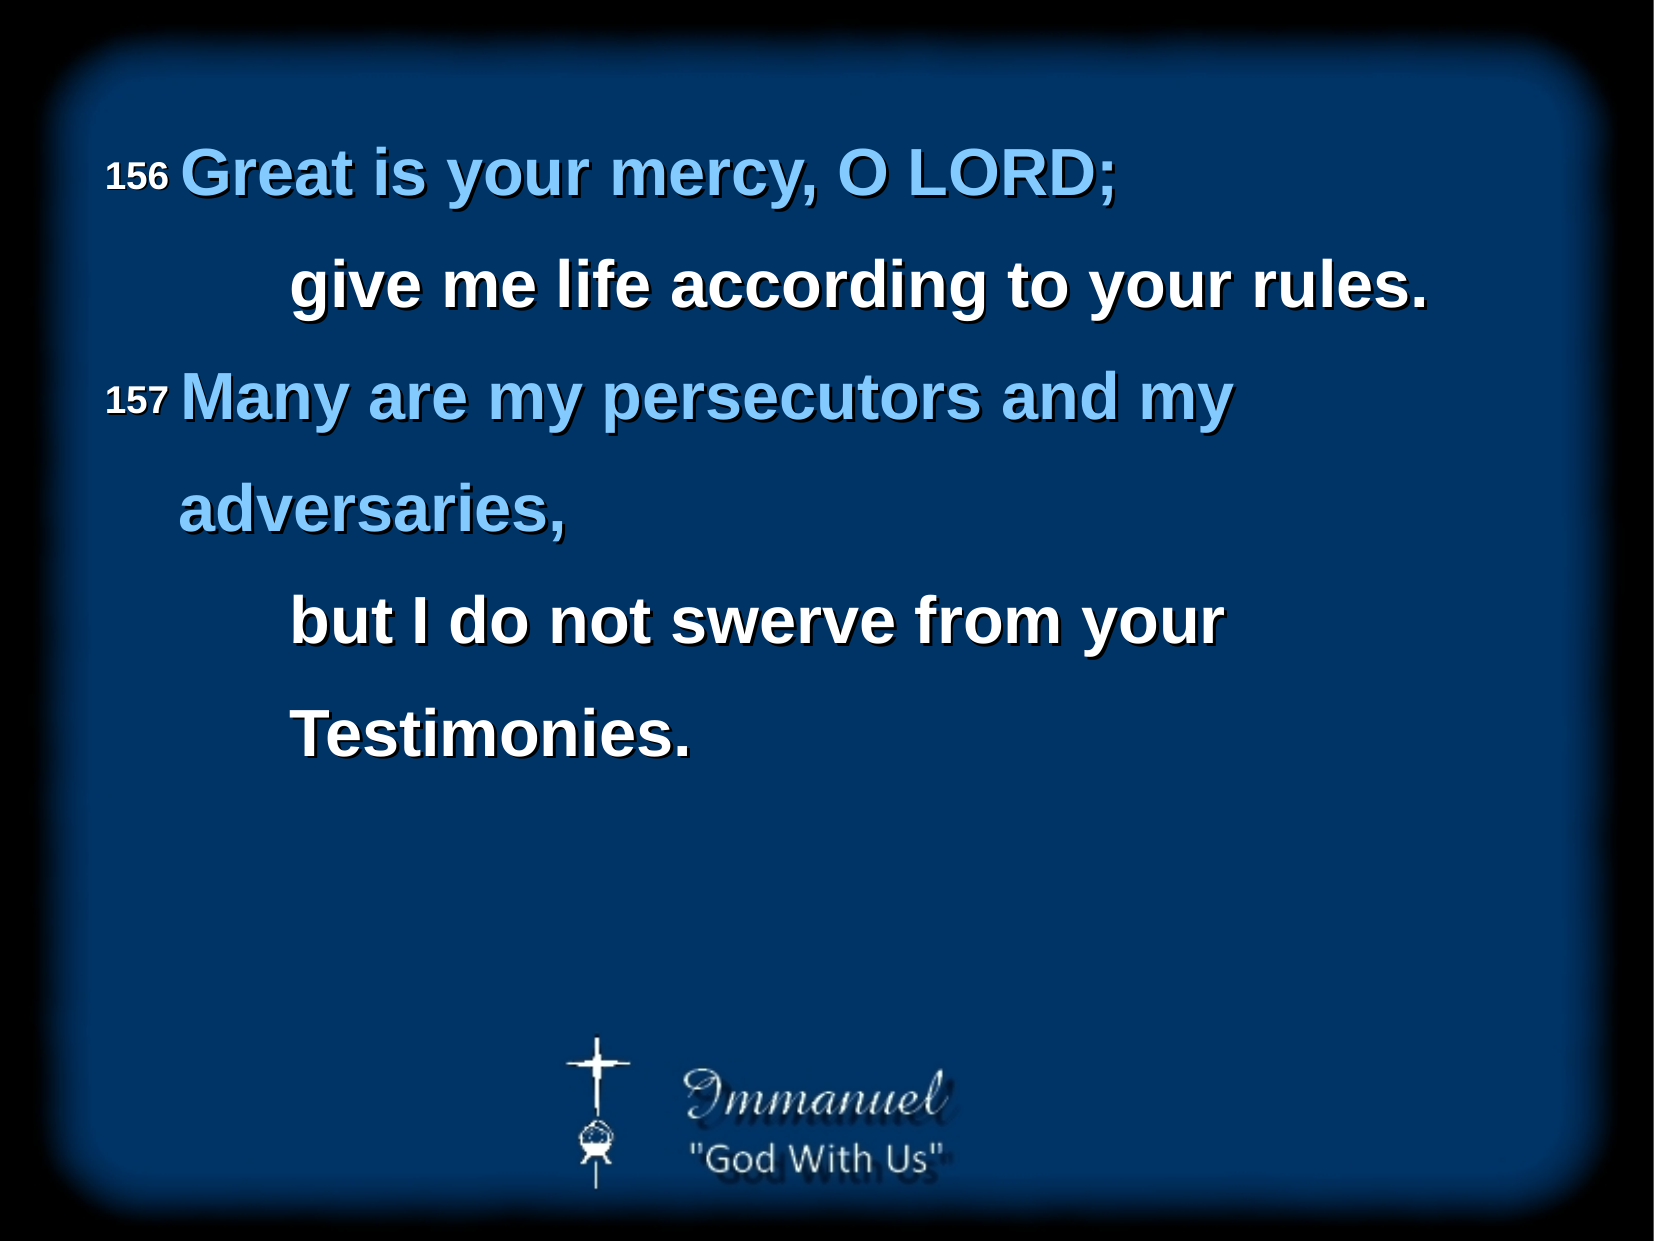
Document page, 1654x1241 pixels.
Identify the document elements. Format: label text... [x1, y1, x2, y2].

picture [0, 0, 1654, 1241]
text_box 156 Great is your mercy, O LORD; give me life according to your rules. 157 Many are my persecutors and my adversaries, but I do not swerve from your Testimonies. [90, 90, 1576, 736]
